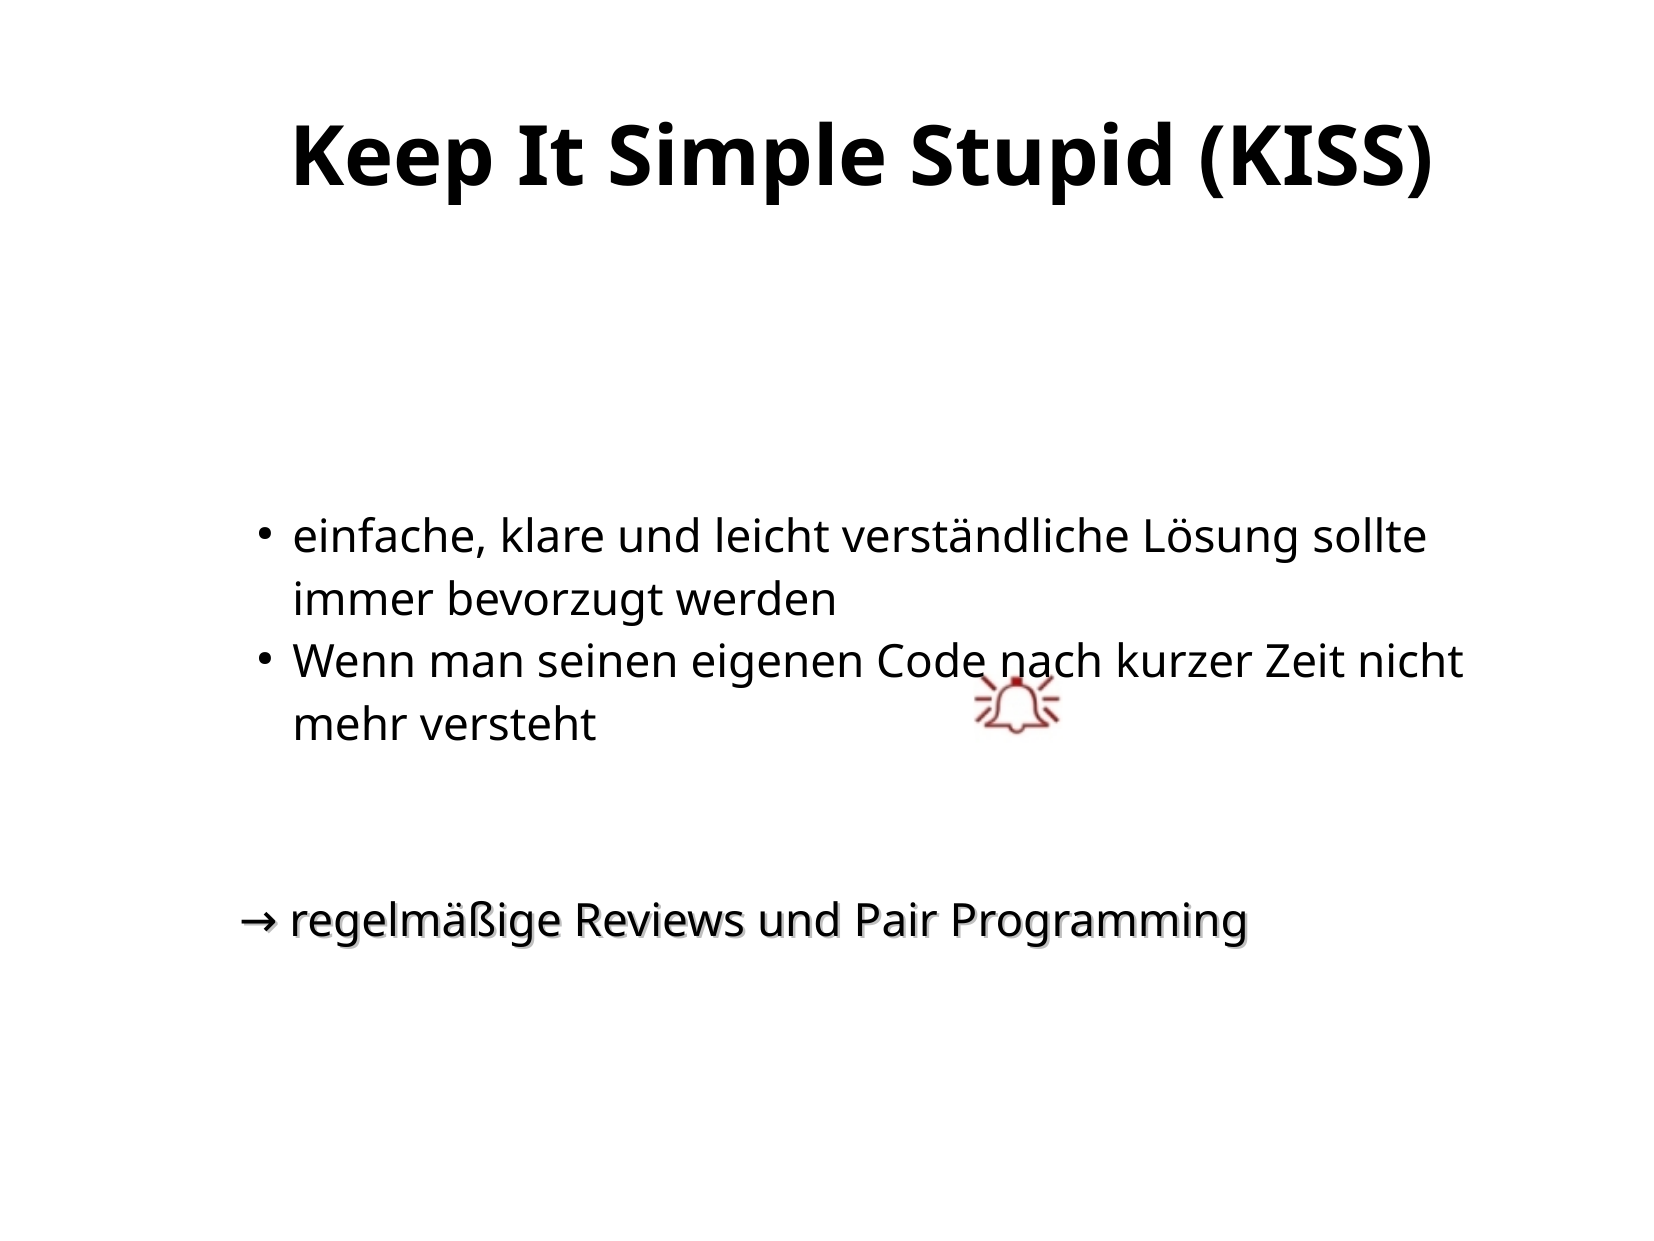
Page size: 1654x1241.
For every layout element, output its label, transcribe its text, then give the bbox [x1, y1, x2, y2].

text_box einfache, klare und leicht verständliche Lösung sollte immer bevorzugt werden Wenn man seinen eigenen Code nach kurzer Zeit nicht mehr versteht [242, 496, 1518, 741]
title Keep It Simple Stupid (KISS) [82, 49, 1571, 257]
text_box → regelmäßige Reviews und Pair Programming [224, 879, 1430, 953]
